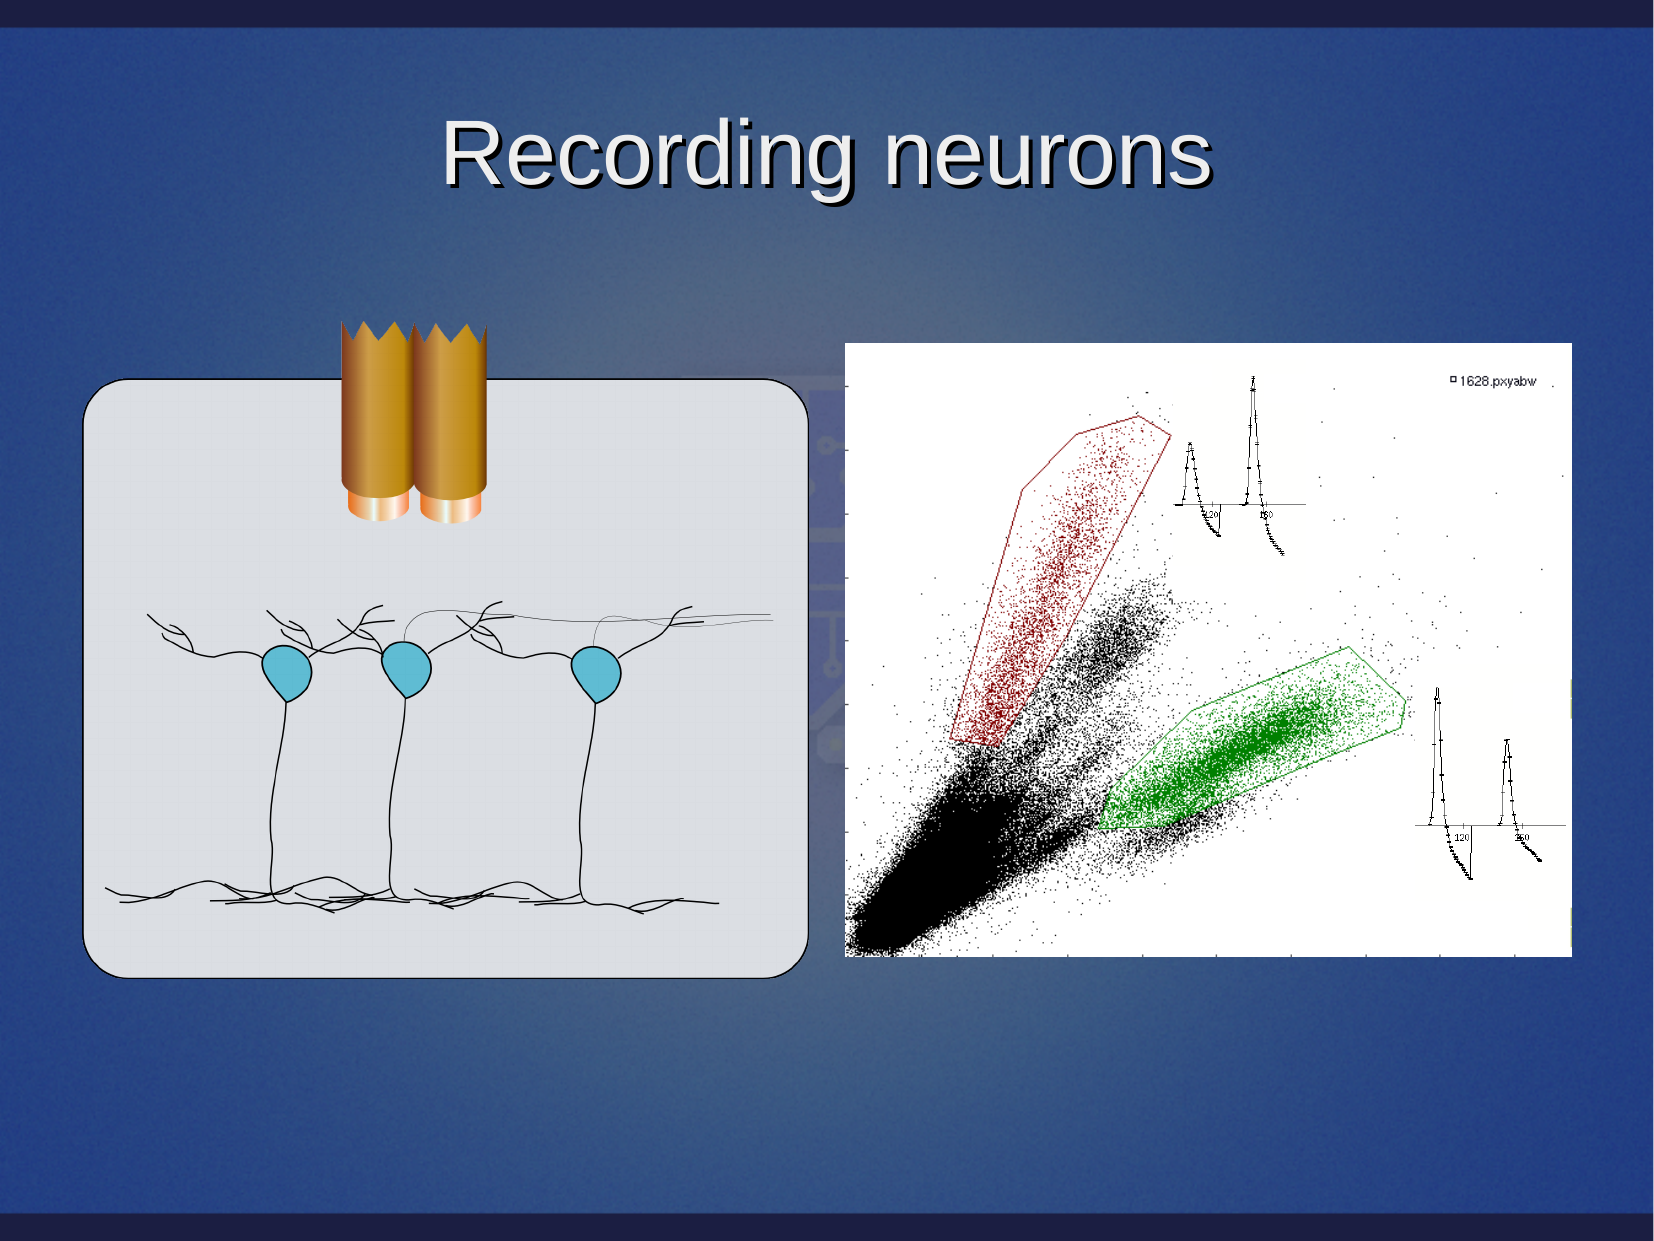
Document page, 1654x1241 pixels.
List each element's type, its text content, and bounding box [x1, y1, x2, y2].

picture [0, 0, 1654, 1241]
title Recording neurons [82, 49, 1571, 257]
